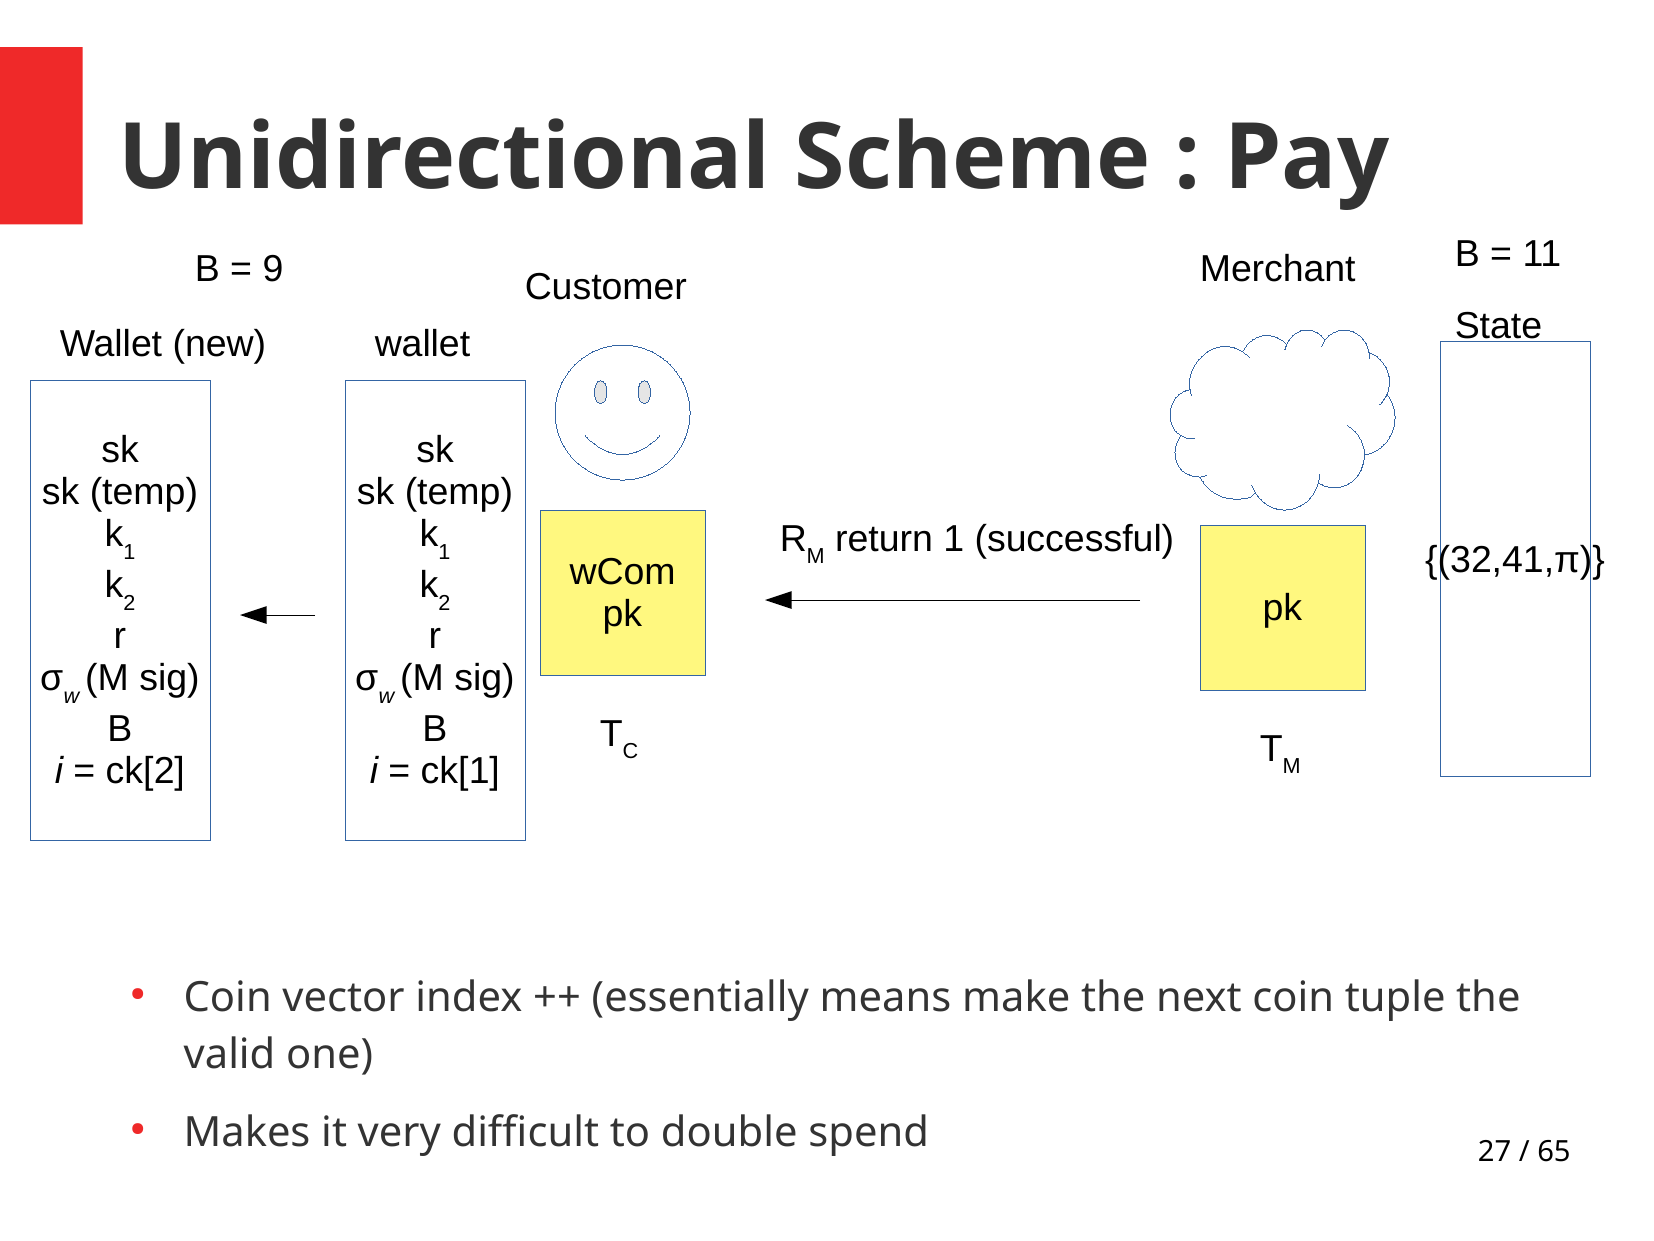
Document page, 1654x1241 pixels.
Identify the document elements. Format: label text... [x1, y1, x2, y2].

list Coin vector index ++ (essentially means make the next coin tuple the valid one) Makes it very difficult to double spend [112, 966, 1531, 1156]
text_box [1170, 330, 1396, 511]
text_box TM [1245, 720, 1336, 796]
text_box Merchant [1185, 240, 1531, 297]
text_box B = 11 [1440, 225, 1654, 282]
text_box TC [585, 705, 676, 781]
text_box [555, 345, 691, 481]
text_box sk sk (temp) k1 k2 r σw (M sig) B i = ck[1] [345, 380, 526, 841]
text_box State [1440, 296, 1591, 396]
text_box Wallet (new) [45, 315, 316, 372]
text_box pk [1200, 525, 1366, 691]
text_box B = 9 [180, 240, 436, 297]
text_box {(32,41,π)} [1440, 396, 1591, 777]
text_box wallet [360, 315, 496, 372]
text_box wCom pk [540, 510, 706, 676]
text_box Customer [510, 258, 721, 316]
title Unidirectional Scheme : Pay [118, 49, 1571, 257]
text_box RM return 1 (successful) [765, 510, 1201, 618]
text_box sk sk (temp) k1 k2 r σw (M sig) B i = ck[2] [30, 380, 211, 841]
